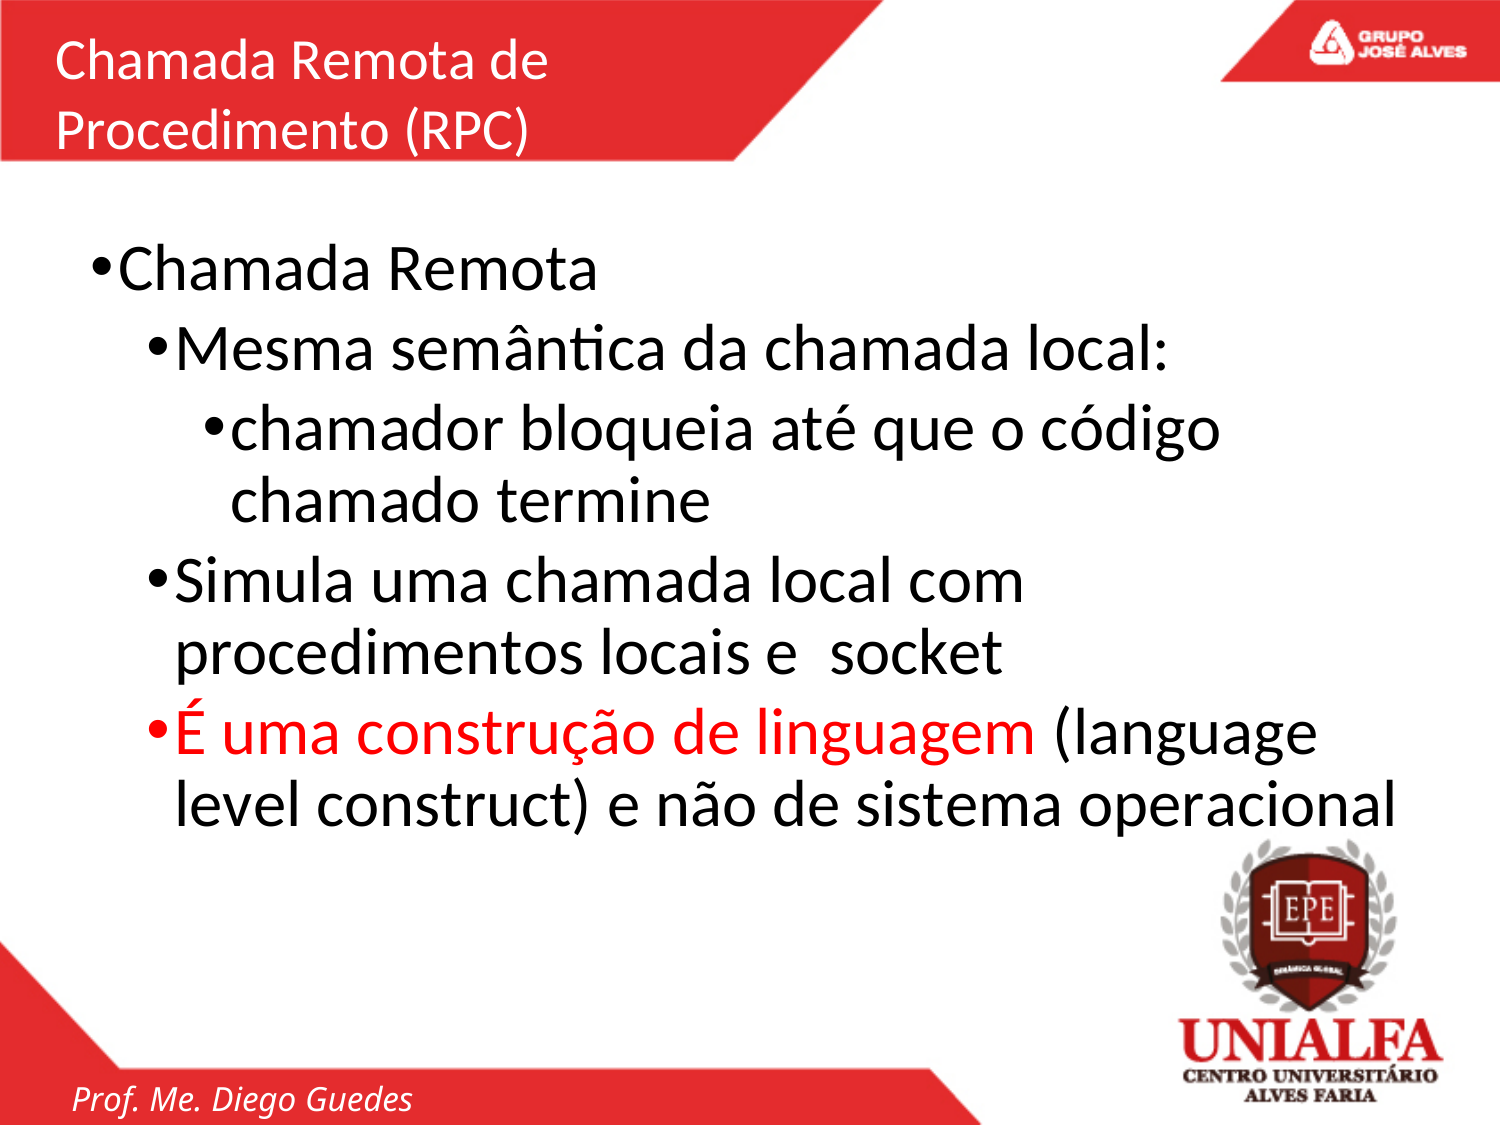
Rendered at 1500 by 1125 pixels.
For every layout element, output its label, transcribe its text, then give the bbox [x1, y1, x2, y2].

picture [0, 0, 1500, 1125]
list Chamada Remota Mesma semântica da chamada local: chamador bloqueia até que o código chamado termine Simula uma chamada local com procedimentos locais e socket É uma construção de linguagem (language level construct) e não de sistema operacional [75, 225, 1426, 933]
text_box Chamada Remota de Procedimento (RPC) [40, 13, 730, 169]
text_box Prof. Me. Diego Guedes [56, 1070, 711, 1125]
